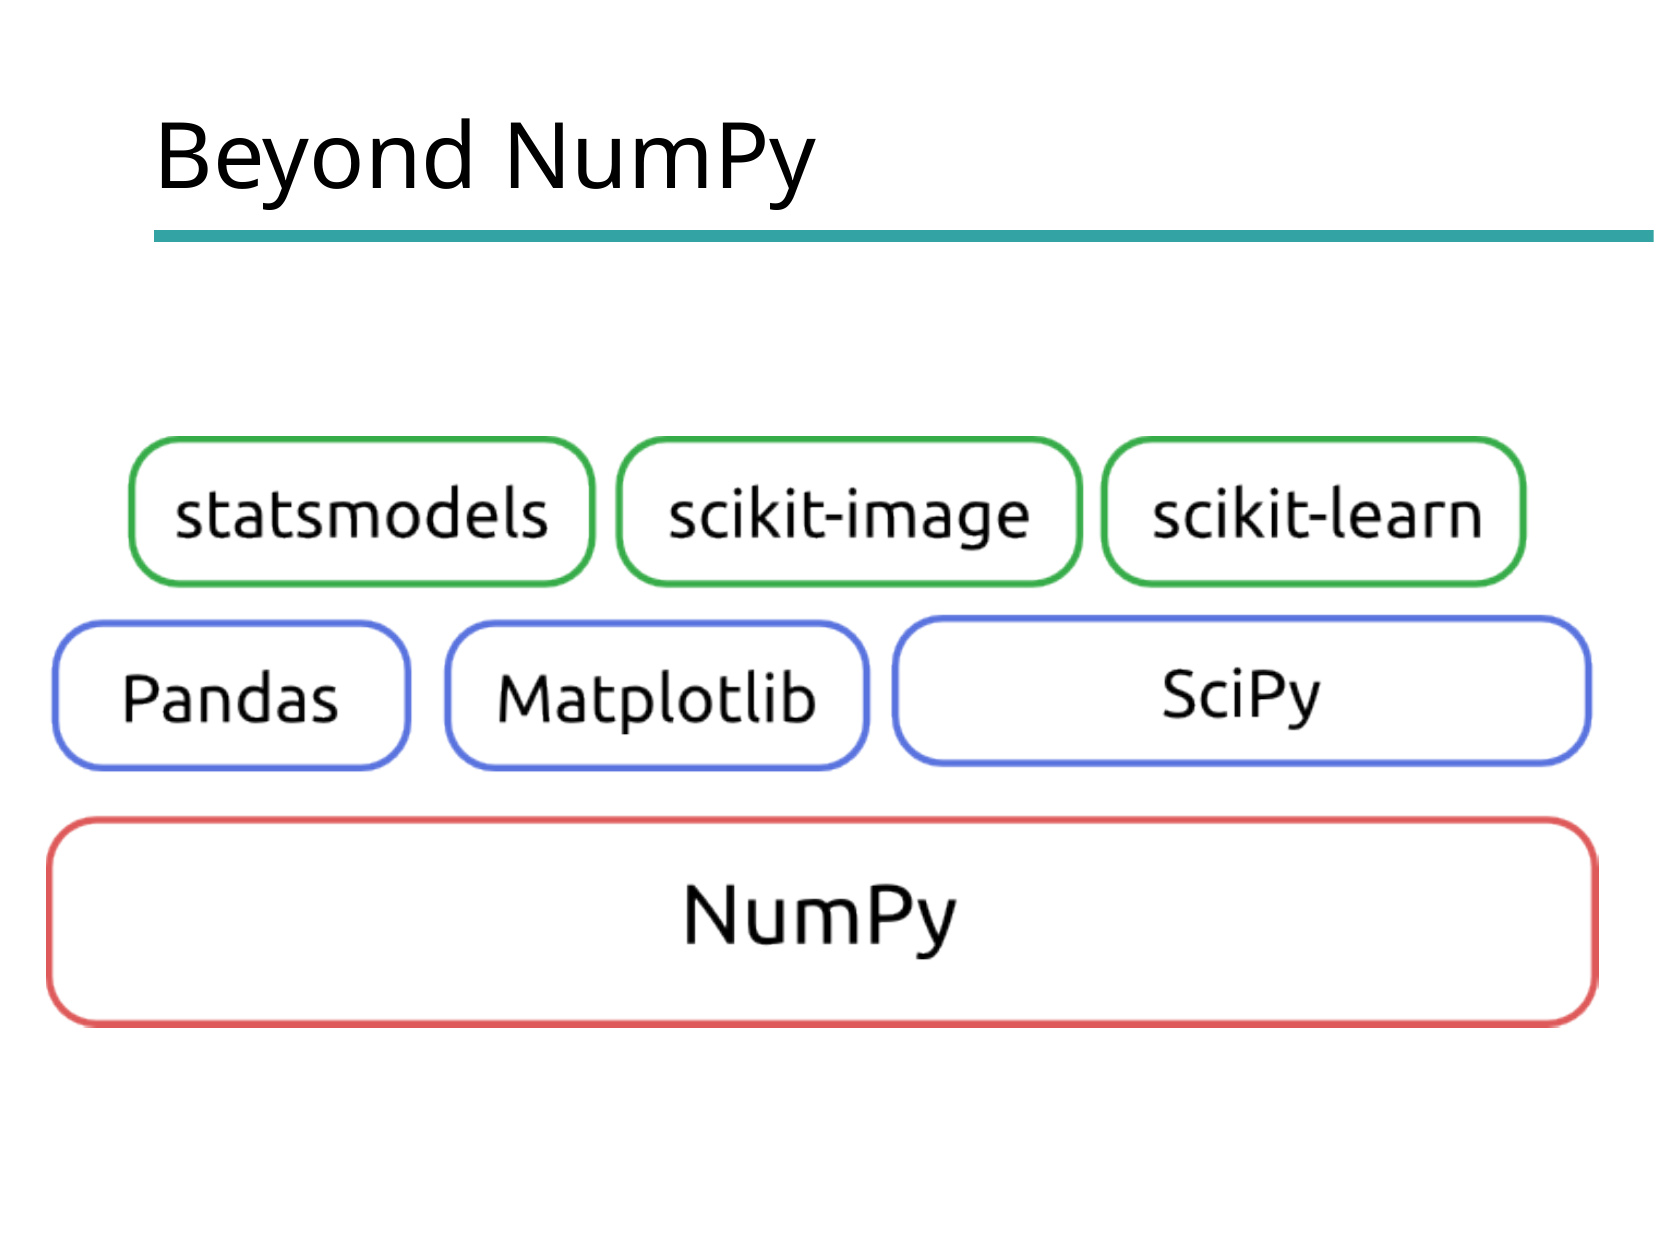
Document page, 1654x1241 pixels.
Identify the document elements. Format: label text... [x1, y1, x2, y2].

title Beyond NumPy [153, 49, 1642, 257]
picture [46, 436, 1599, 1028]
